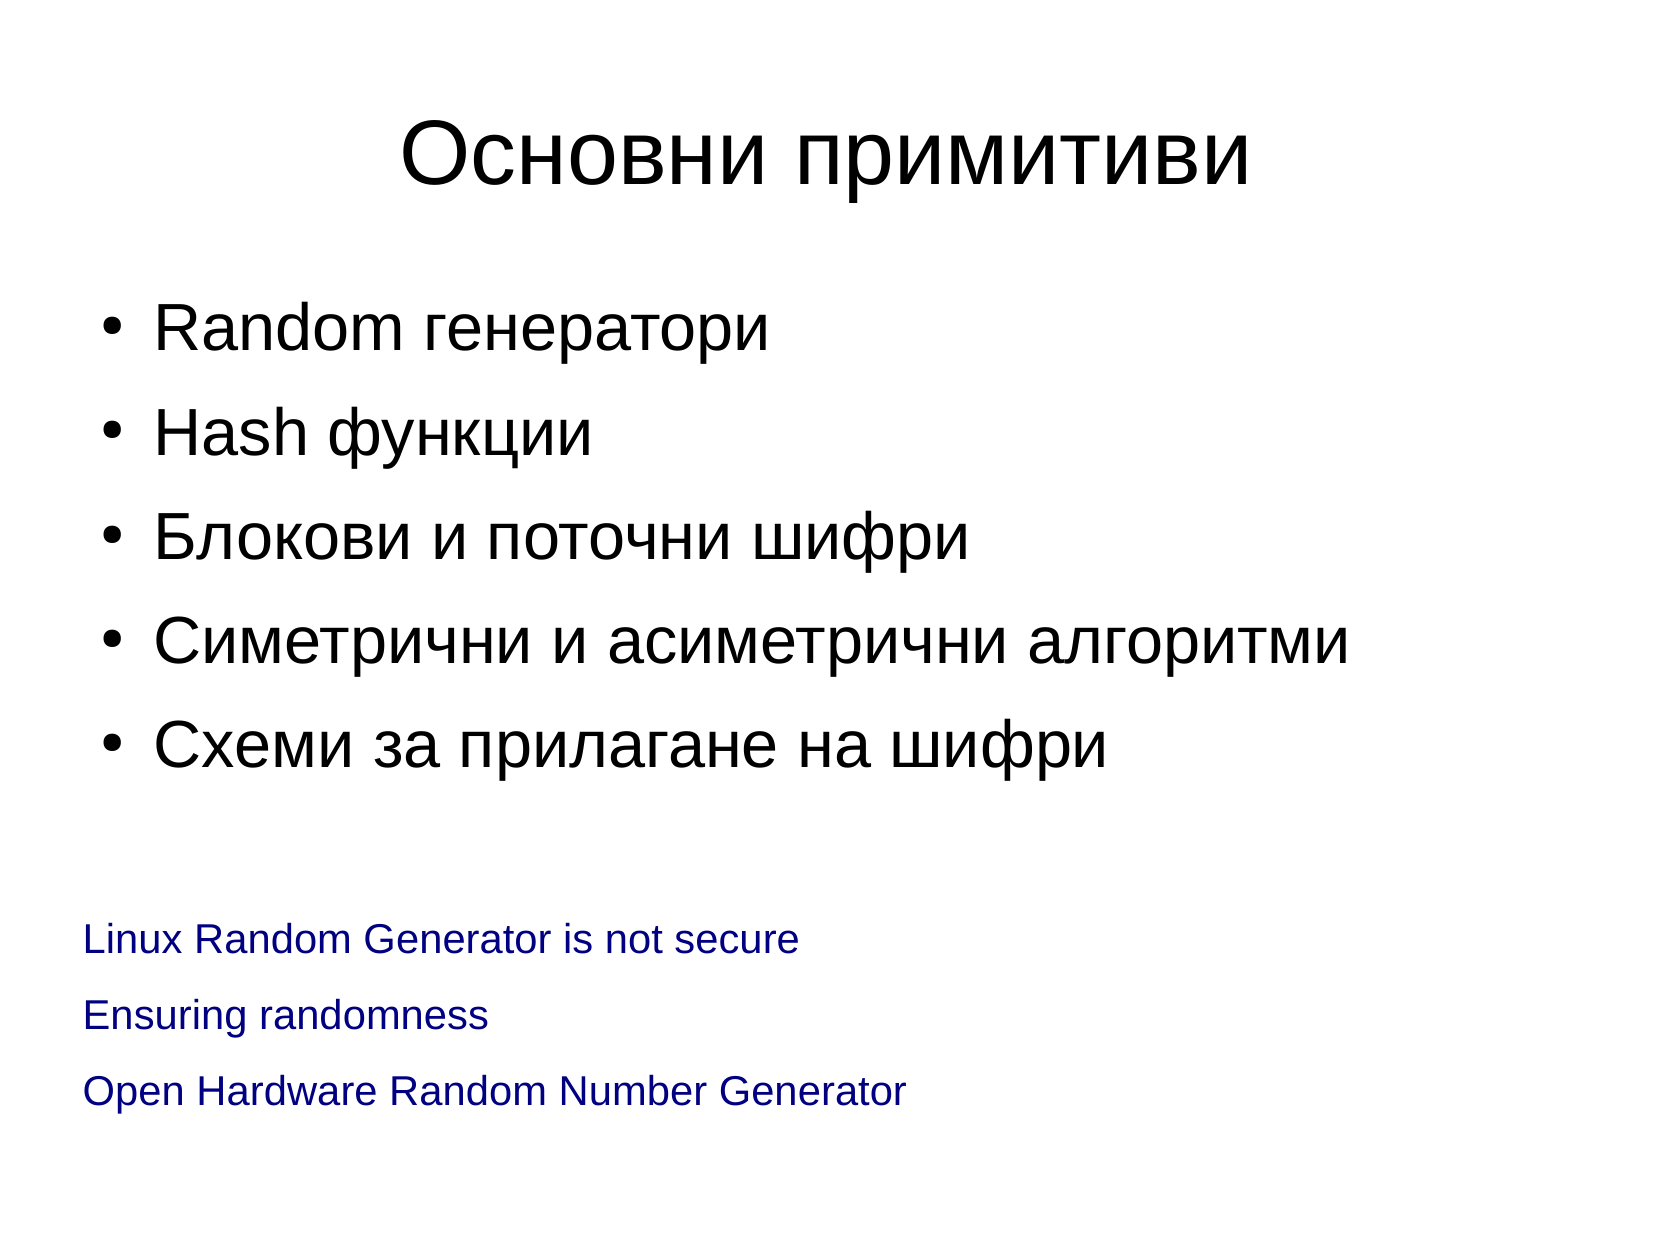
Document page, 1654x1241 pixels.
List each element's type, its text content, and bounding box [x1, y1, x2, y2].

title Основни примитиви [82, 56, 1571, 250]
list Random генератори Hash функции Блокови и поточни шифри Симетрични и асиметрични алгоритми Схеми за прилагане на шифри Linux Random Generator is not secure Ensuring randomness Open Hardware Random Number Generator [82, 290, 1571, 1109]
